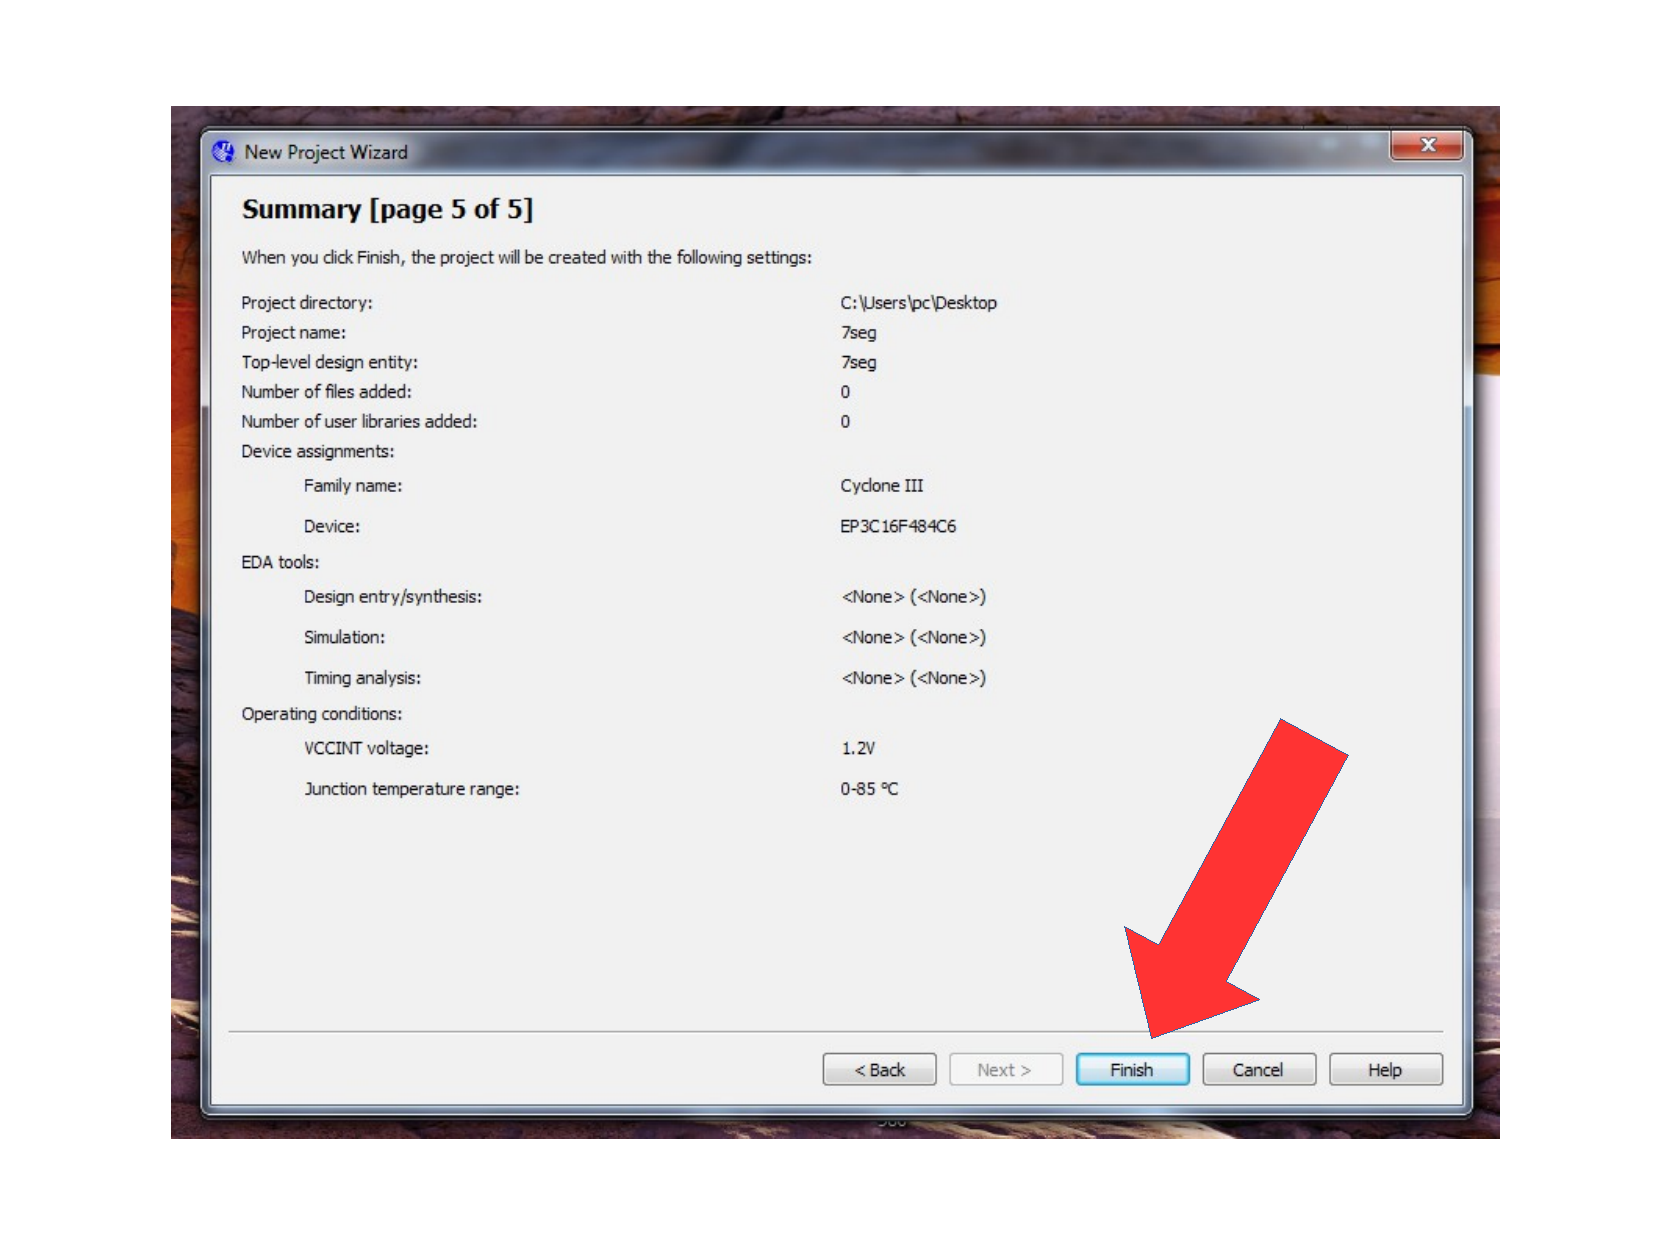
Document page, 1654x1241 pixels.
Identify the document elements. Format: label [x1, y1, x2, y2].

picture [171, 106, 1500, 1139]
text_box [1124, 718, 1349, 1039]
